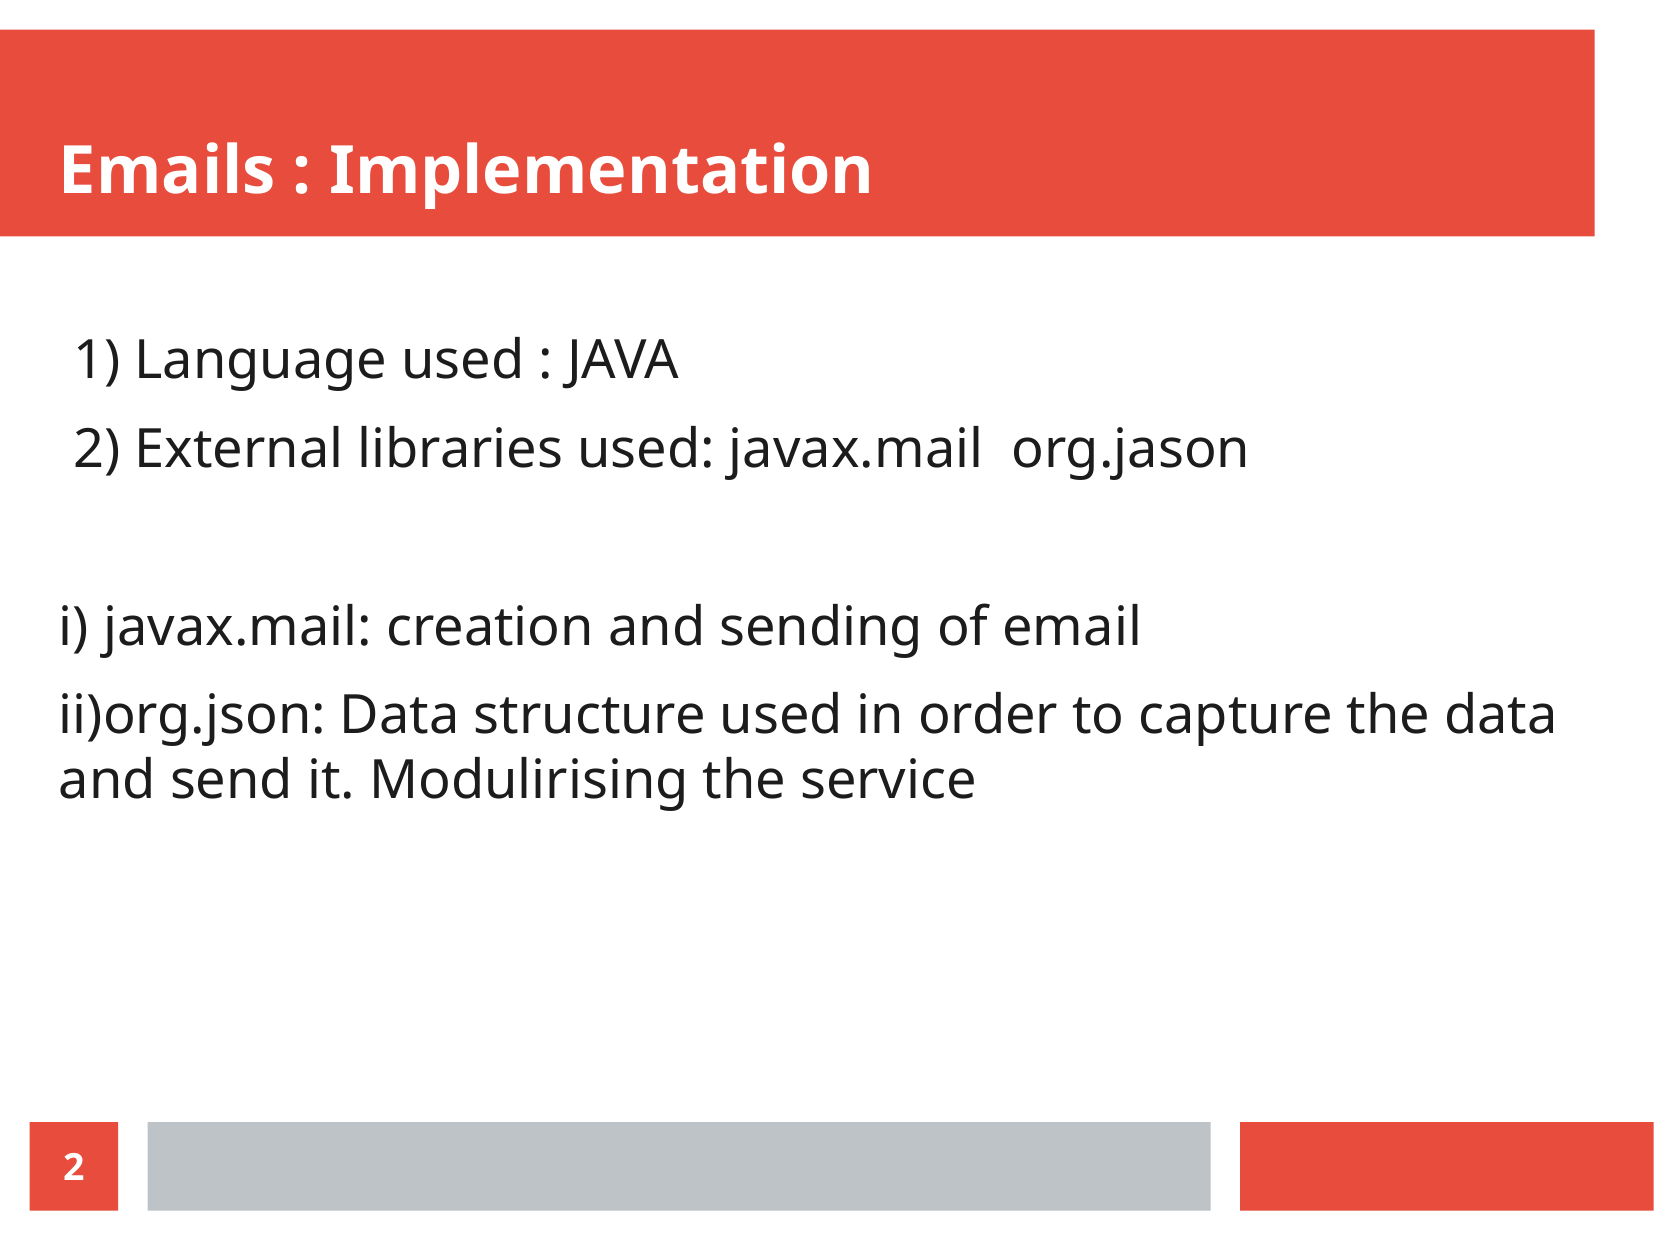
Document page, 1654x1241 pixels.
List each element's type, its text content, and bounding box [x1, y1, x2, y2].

text_box [29, 1122, 119, 1211]
title Emails : Implementation [59, 59, 1595, 207]
subtitle 1) Language used : JAVA 2) External libraries used: javax.mail org.jason i) javax.mail: creation and sending of email ii)org.json: Data structure used in order to capture the data and send it. Modulirising the service [59, 324, 1565, 1093]
